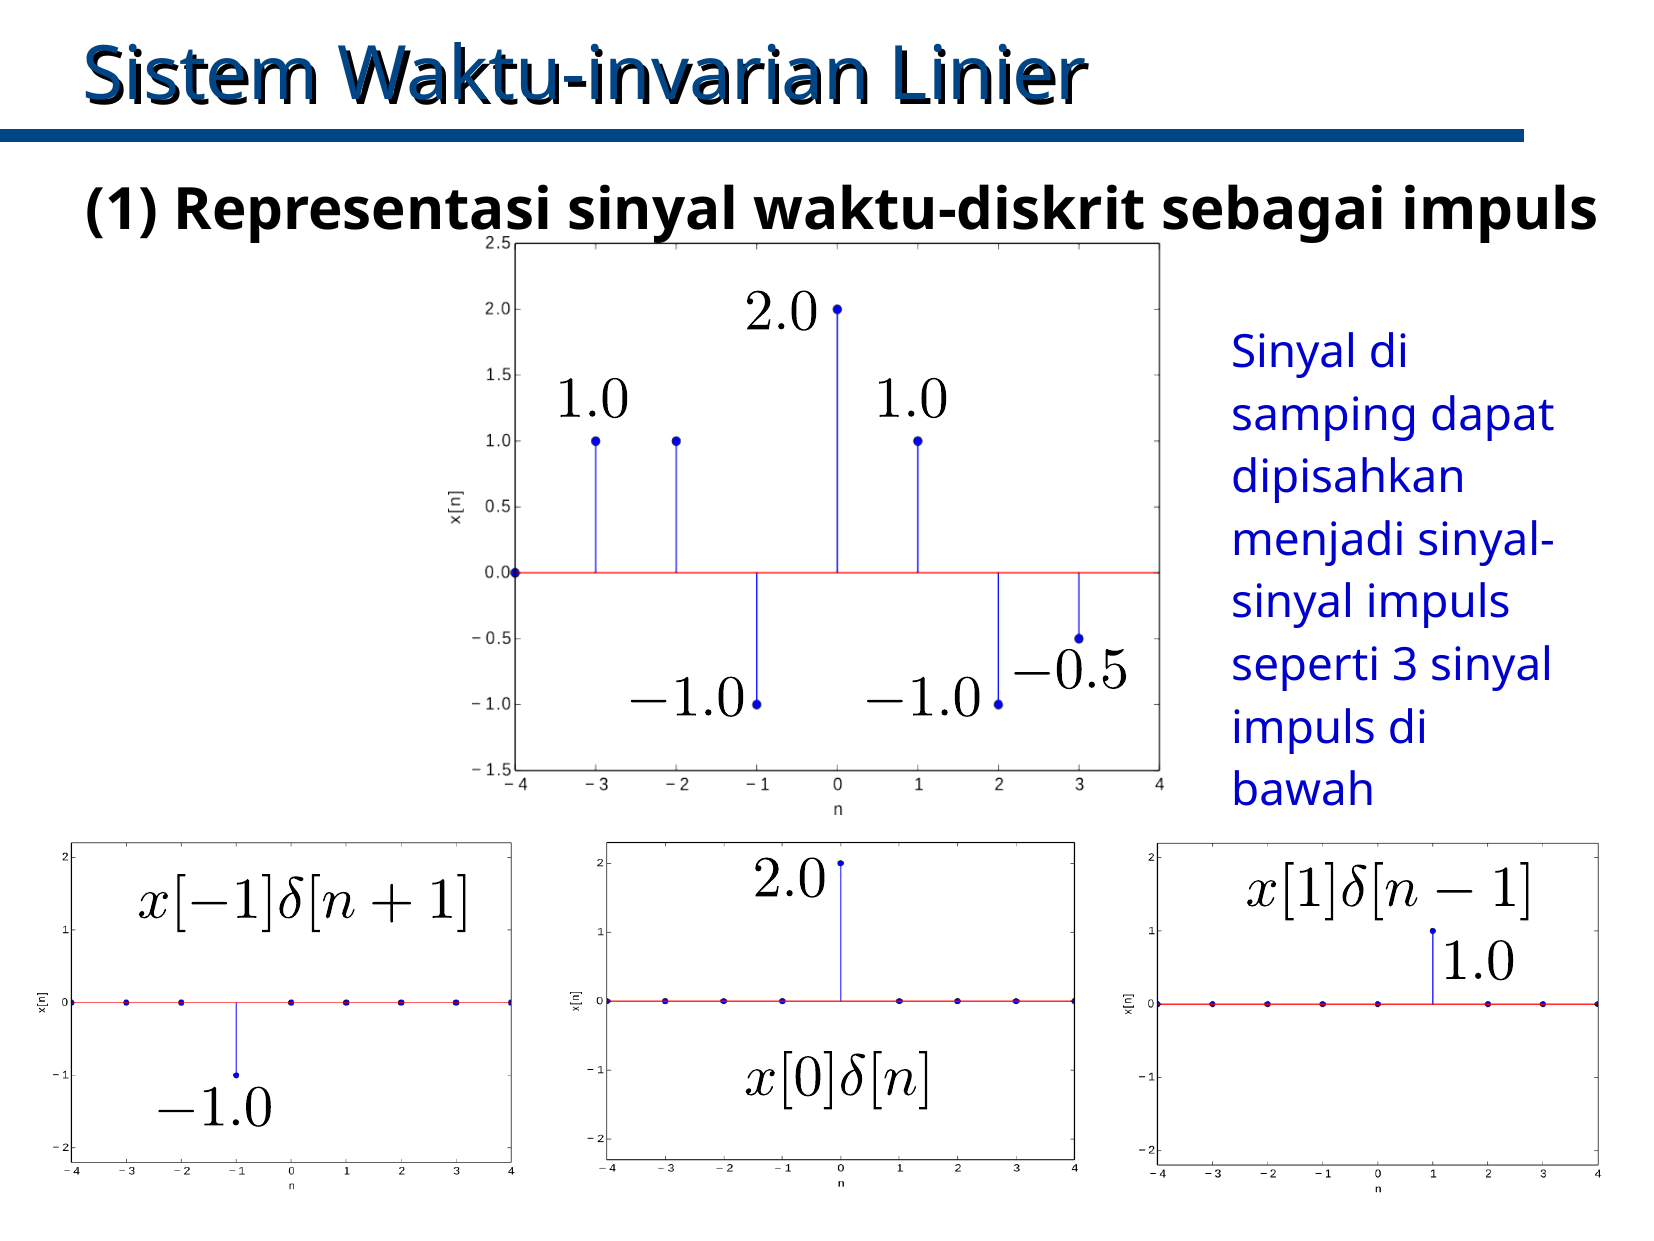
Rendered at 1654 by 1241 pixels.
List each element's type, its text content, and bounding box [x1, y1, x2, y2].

text_box [744, 1051, 935, 1110]
subtitle Sistem Waktu-invarian Linier [82, 14, 1441, 128]
text_box Representasi sinyal waktu-diskrit sebagai impuls [70, 159, 1550, 265]
text_box [0, 129, 1524, 142]
text_box [555, 377, 630, 419]
text_box [1009, 648, 1130, 693]
text_box [1440, 940, 1516, 981]
text_box [153, 1086, 274, 1131]
text_box [625, 676, 746, 721]
text_box Sinyal di samping dapat dipisahkan menjadi sinyal-sinyal impuls seperti 3 sinyal impuls di bawah [1216, 311, 1595, 859]
text_box [744, 290, 819, 331]
text_box [862, 676, 982, 721]
text_box [137, 874, 473, 933]
text_box [1245, 862, 1536, 921]
text_box [752, 857, 827, 898]
picture [0, 236, 1654, 1205]
text_box [874, 377, 949, 419]
